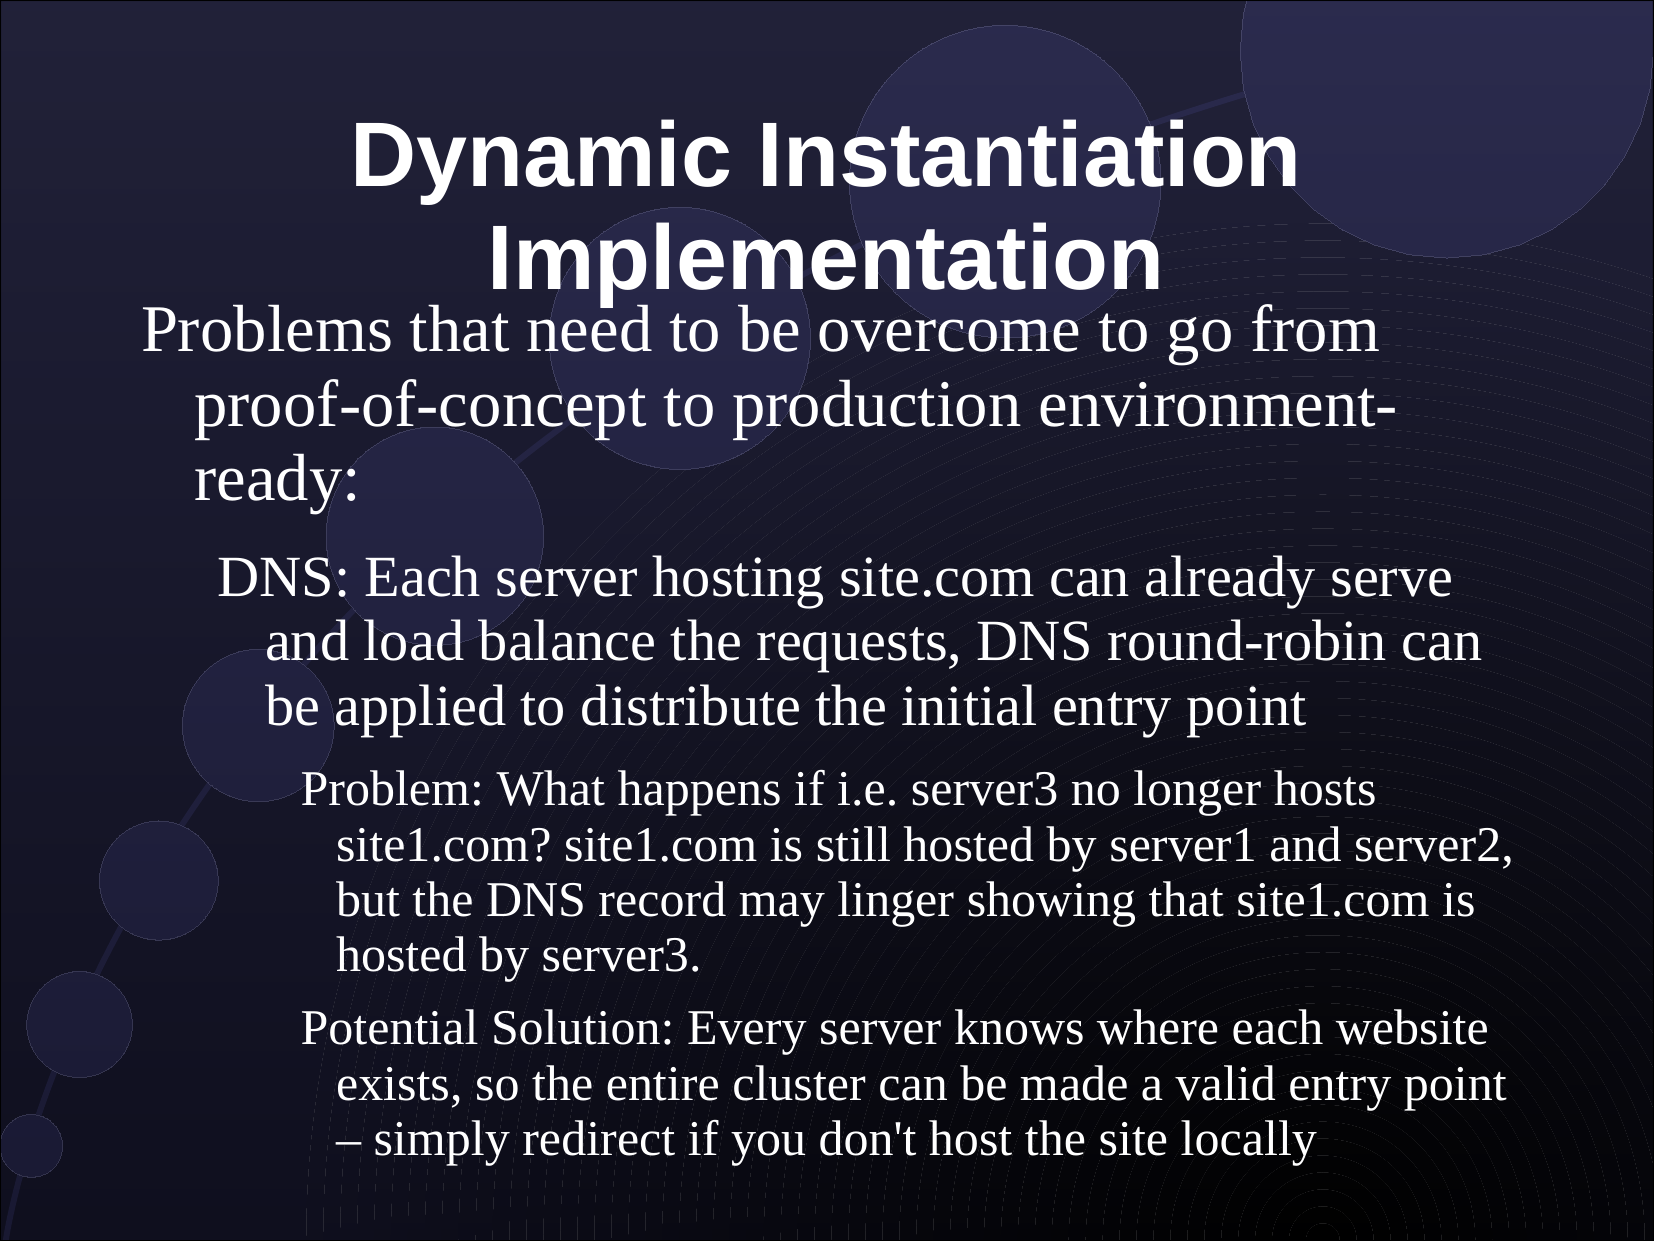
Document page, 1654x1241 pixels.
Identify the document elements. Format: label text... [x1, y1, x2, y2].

list Problems that need to be overcome to go from proof-of-concept to production environment-ready: DNS: Each server hosting site.com can already serve and load balance the requests, DNS round-robin can be applied to distribute the initial entry point Problem: What happens if i.e. server3 no longer hosts site1.com? site1.com is still hosted by server1 and server2, but the DNS record may linger showing that site1.com is hosted by server3. Potential Solution: Every server knows where each website exists, so the entire cluster can be made a valid entry point – simply redirect if you don't host the site locally [123, 292, 1536, 1167]
title Dynamic Instantiation Implementation [0, 102, 1654, 311]
